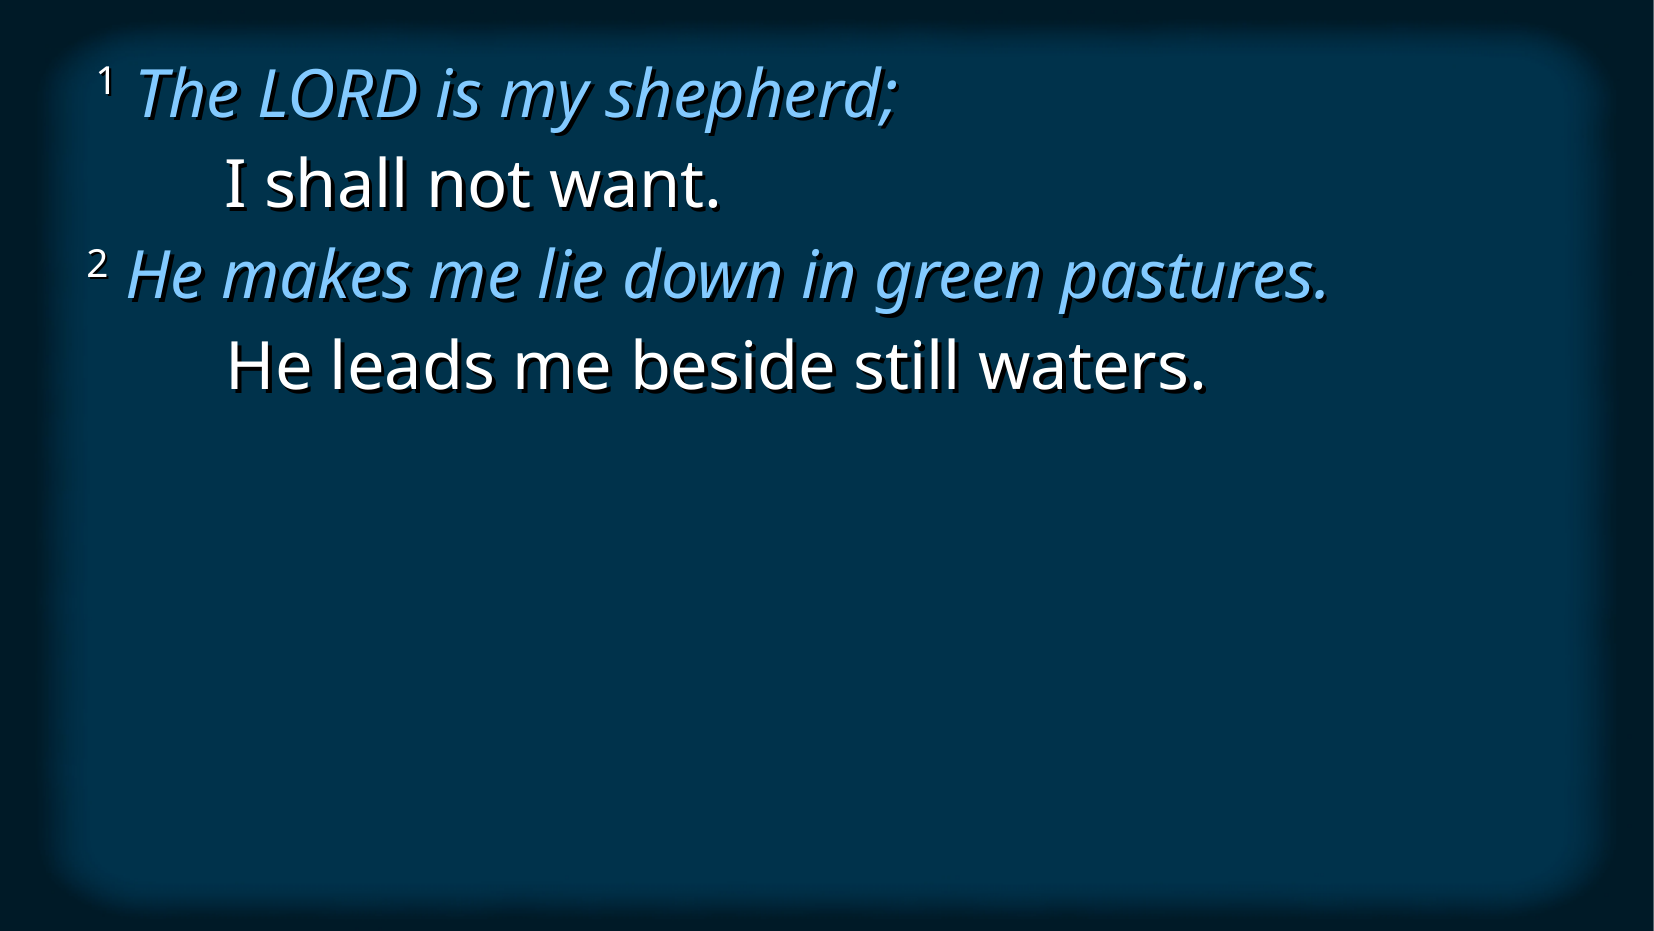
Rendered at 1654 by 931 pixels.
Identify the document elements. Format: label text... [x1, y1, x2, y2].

text_box 1 The LORD is my shepherd; I shall not want. 2 He makes me lie down in green pastures. He leads me beside still waters. [71, 38, 1572, 451]
picture [0, 0, 1654, 931]
